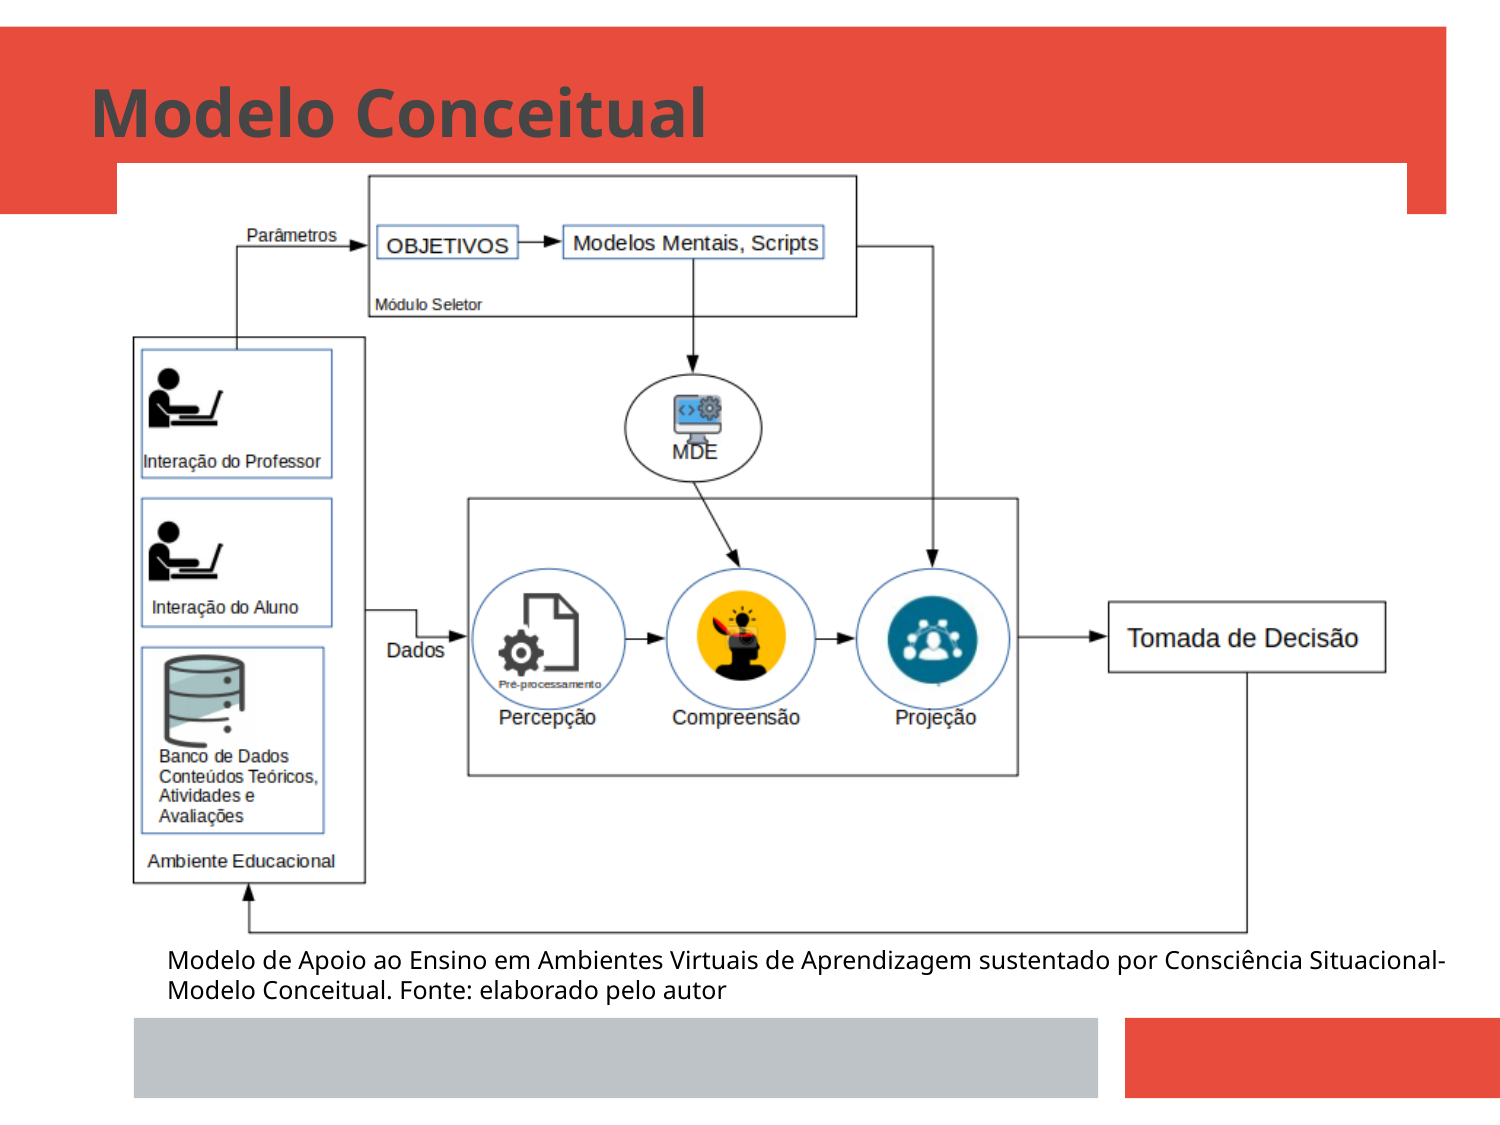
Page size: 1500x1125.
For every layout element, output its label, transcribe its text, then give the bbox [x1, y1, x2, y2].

title Modelo Conceitual [75, 45, 1425, 247]
picture [117, 247, 1407, 945]
text_box Modelo de Apoio ao Ensino em Ambientes Virtuais de Aprendizagem sustentado por Consciência Situacional- Modelo Conceitual. Fonte: elaborado pelo autor [152, 937, 1500, 1013]
